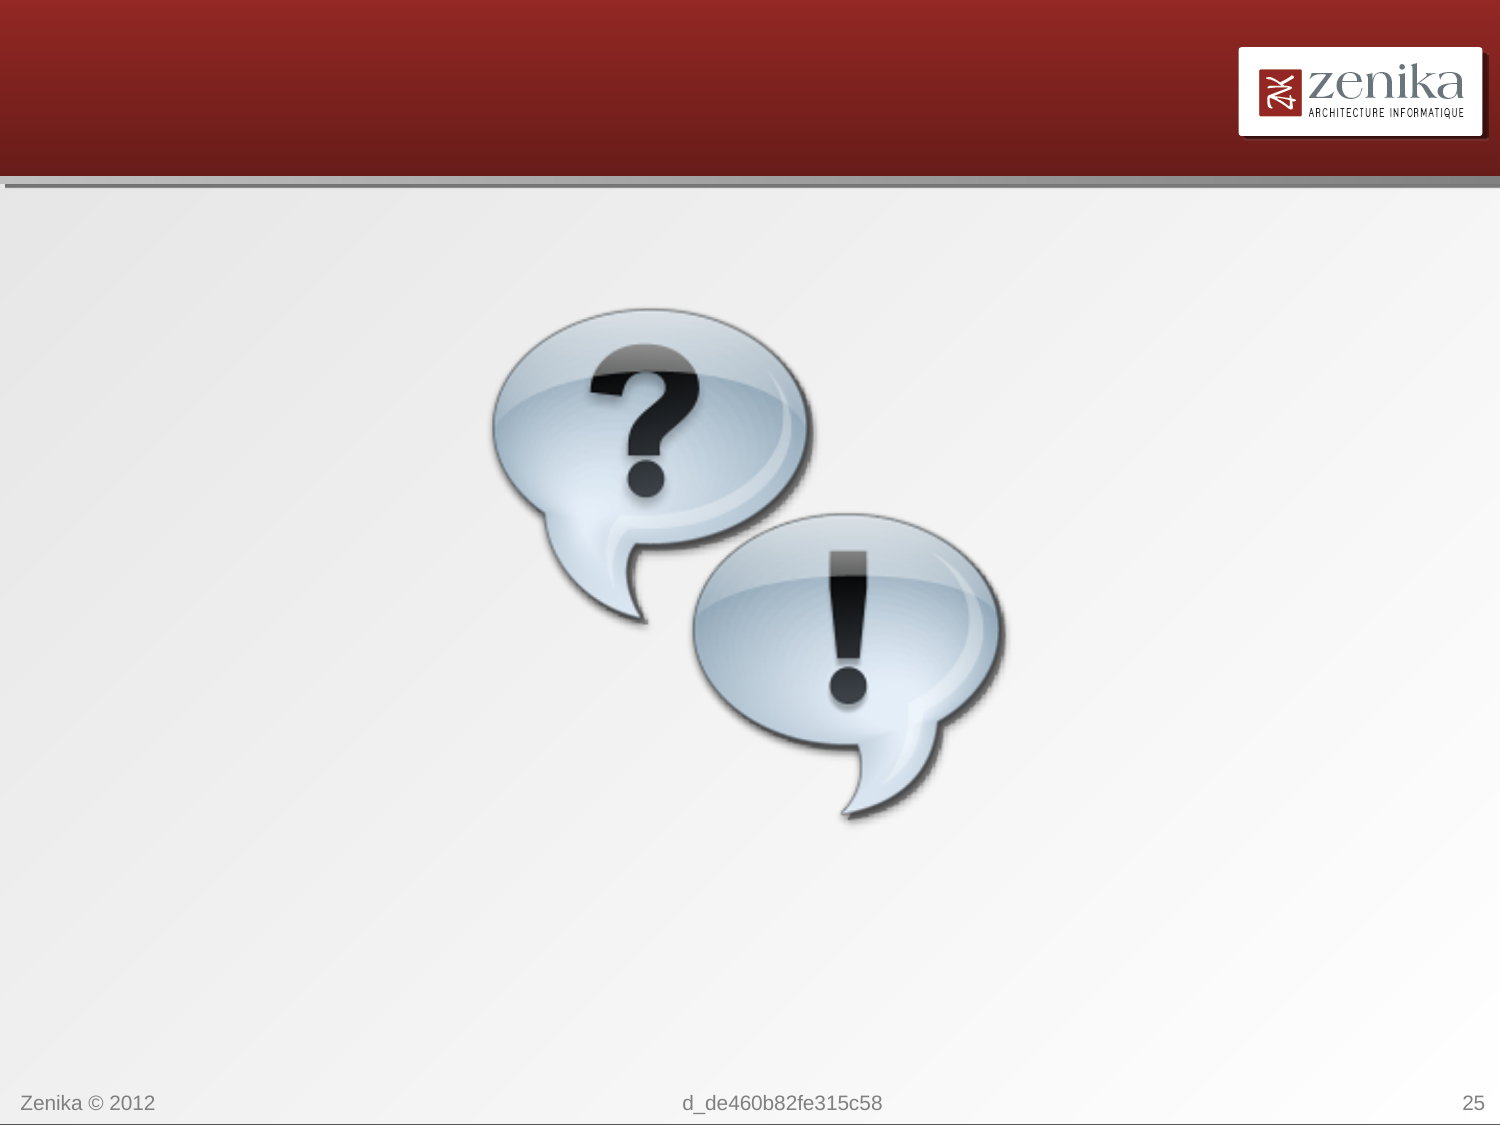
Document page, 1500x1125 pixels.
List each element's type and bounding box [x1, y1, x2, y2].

picture [483, 295, 1017, 830]
picture [1257, 58, 1464, 125]
